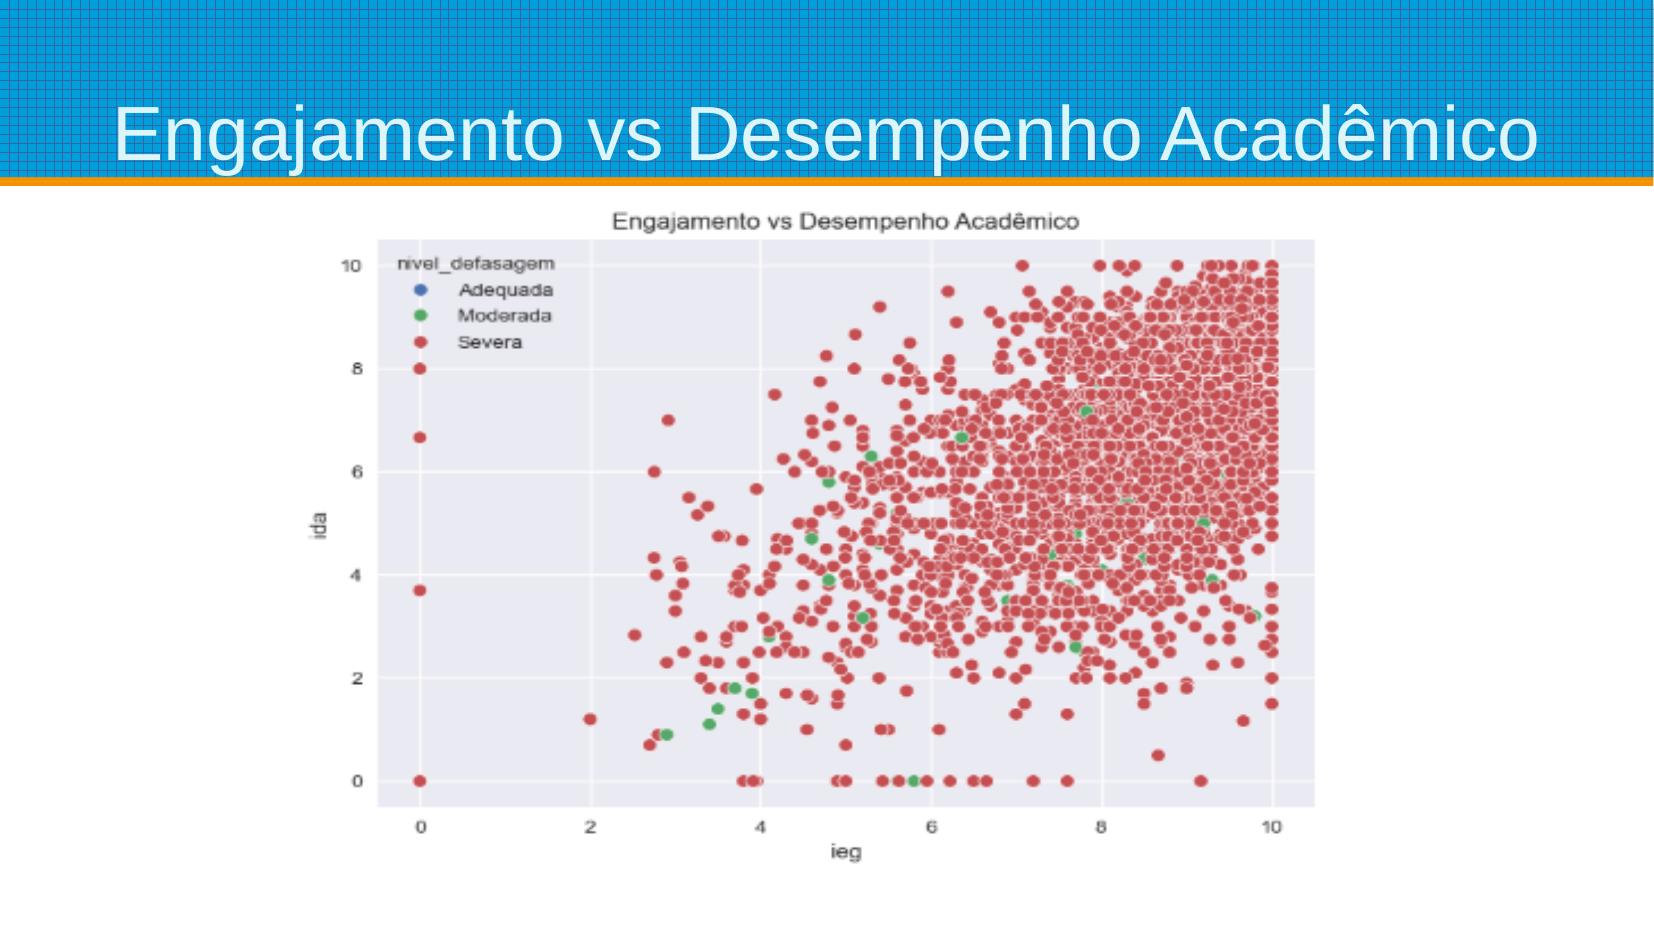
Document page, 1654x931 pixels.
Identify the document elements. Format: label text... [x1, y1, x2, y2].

picture [295, 206, 1329, 870]
title Engajamento vs Desempenho Acadêmico [82, 14, 1571, 178]
